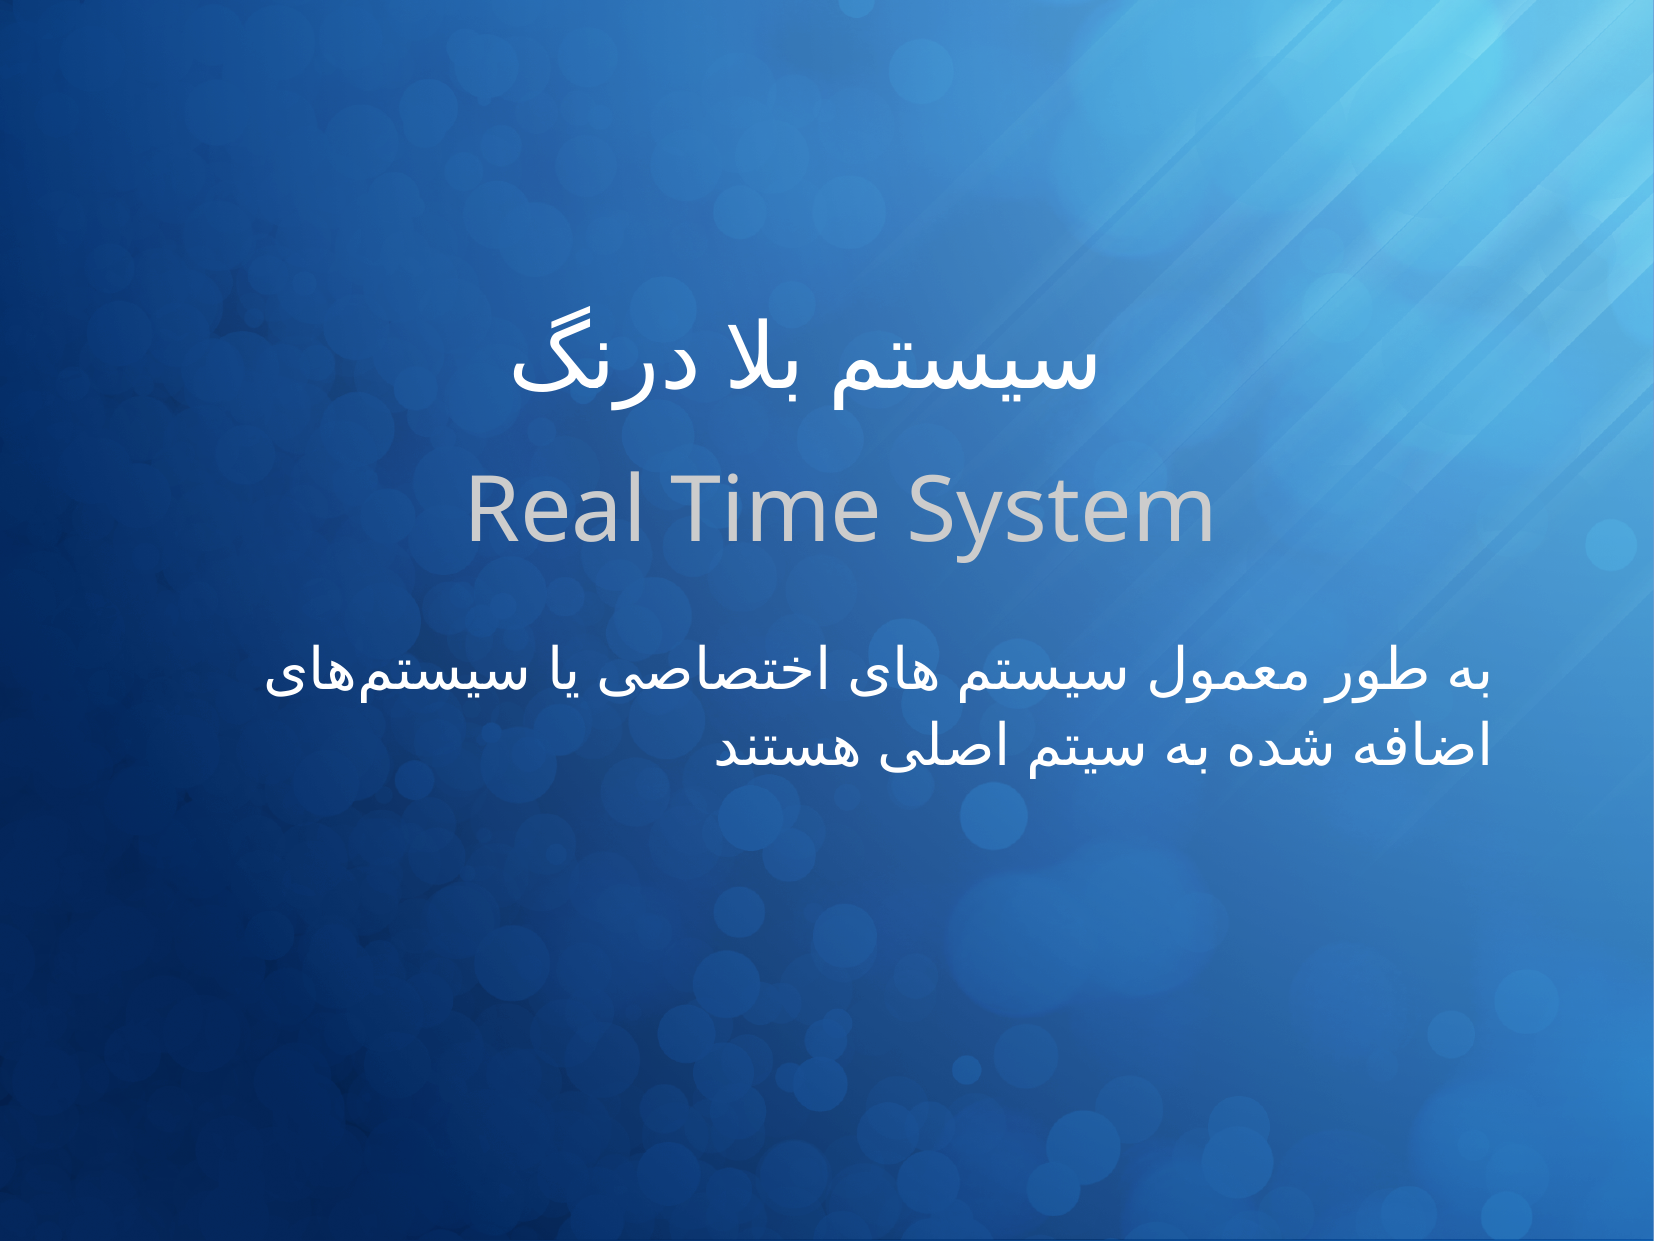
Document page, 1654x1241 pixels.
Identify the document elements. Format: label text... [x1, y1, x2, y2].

list به طور معمول سیستم های اختصاصی یا سیستم‌های اضافه شده به سیتم اصلی هستند [112, 637, 1566, 927]
text_box Real Time System [112, 450, 1570, 563]
title سیستم بلا درنگ [112, 282, 1501, 450]
picture [0, 0, 1654, 1241]
